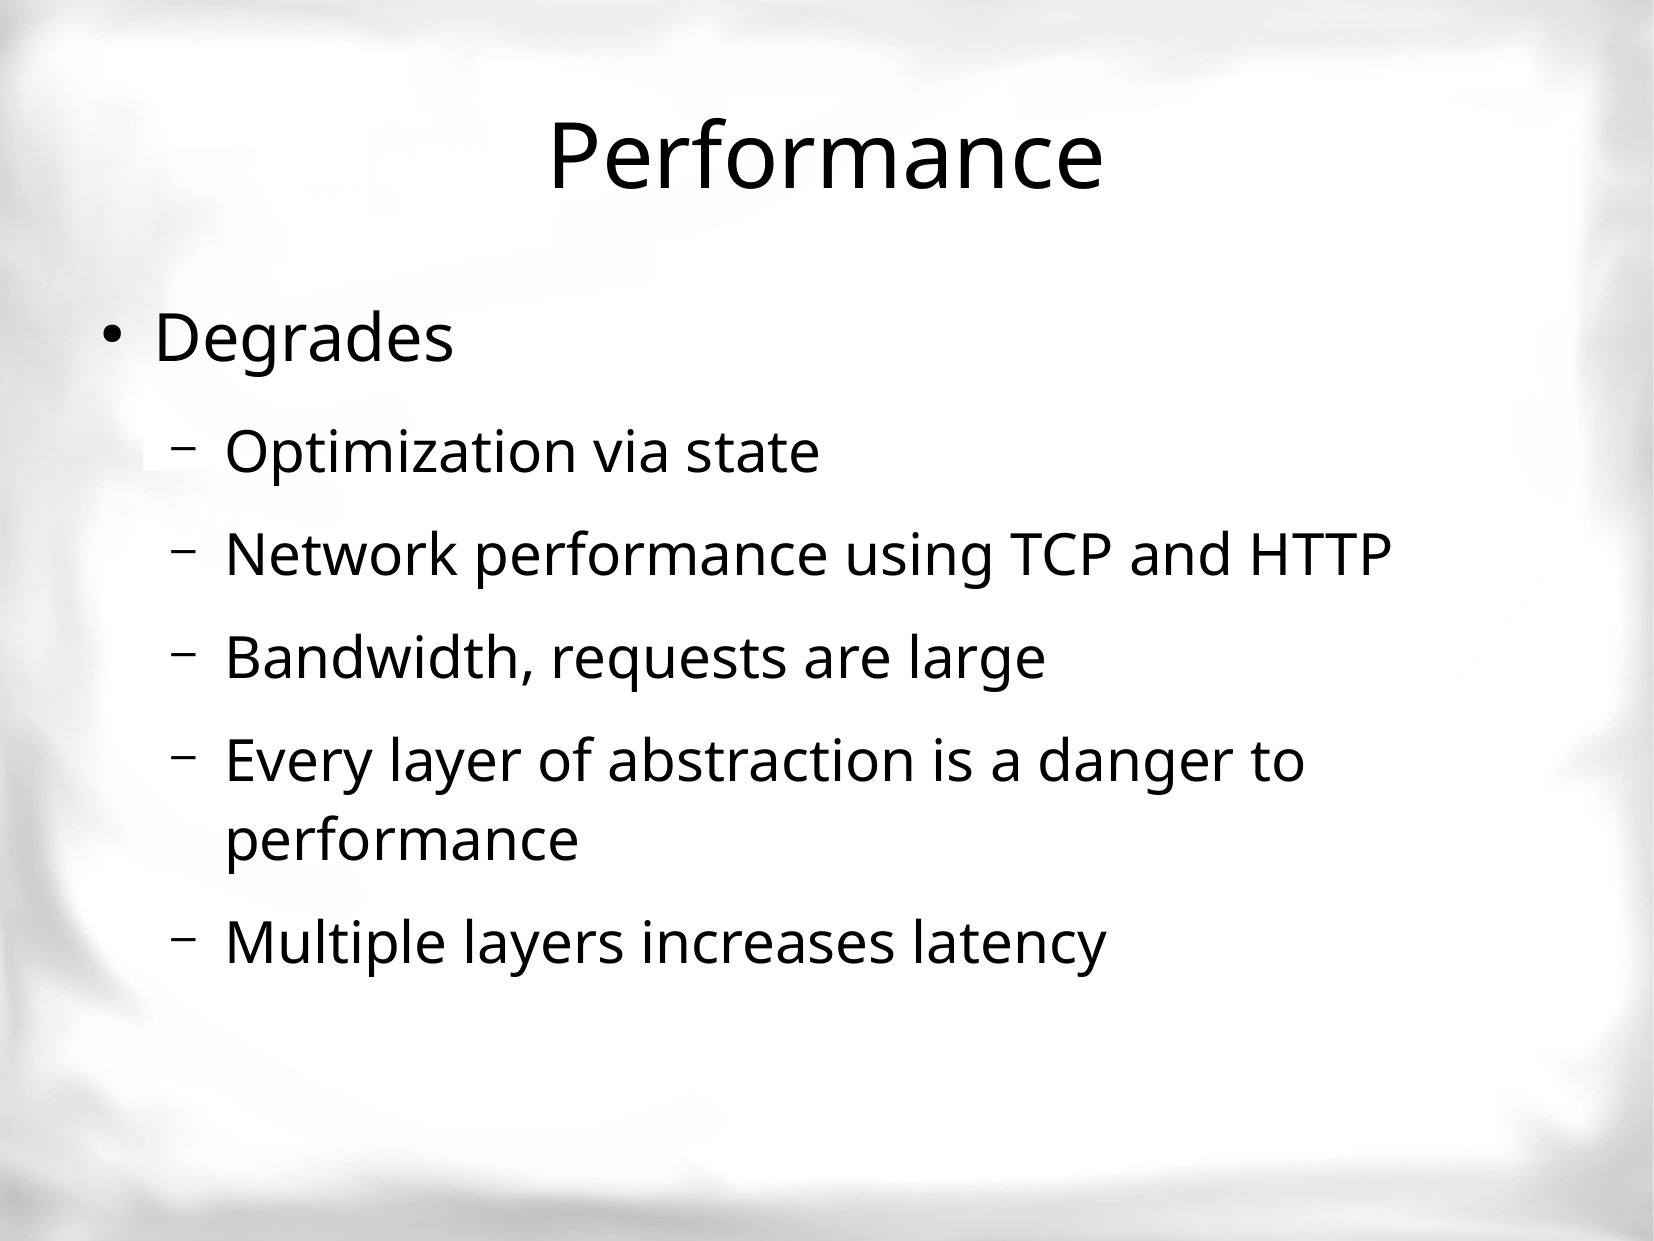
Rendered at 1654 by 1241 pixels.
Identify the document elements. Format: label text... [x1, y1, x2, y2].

picture [0, 0, 1654, 1241]
title Performance [82, 49, 1571, 257]
list Degrades Optimization via state Network performance using TCP and HTTP Bandwidth, requests are large Every layer of abstraction is a danger to performance Multiple layers increases latency [82, 290, 1571, 1010]
